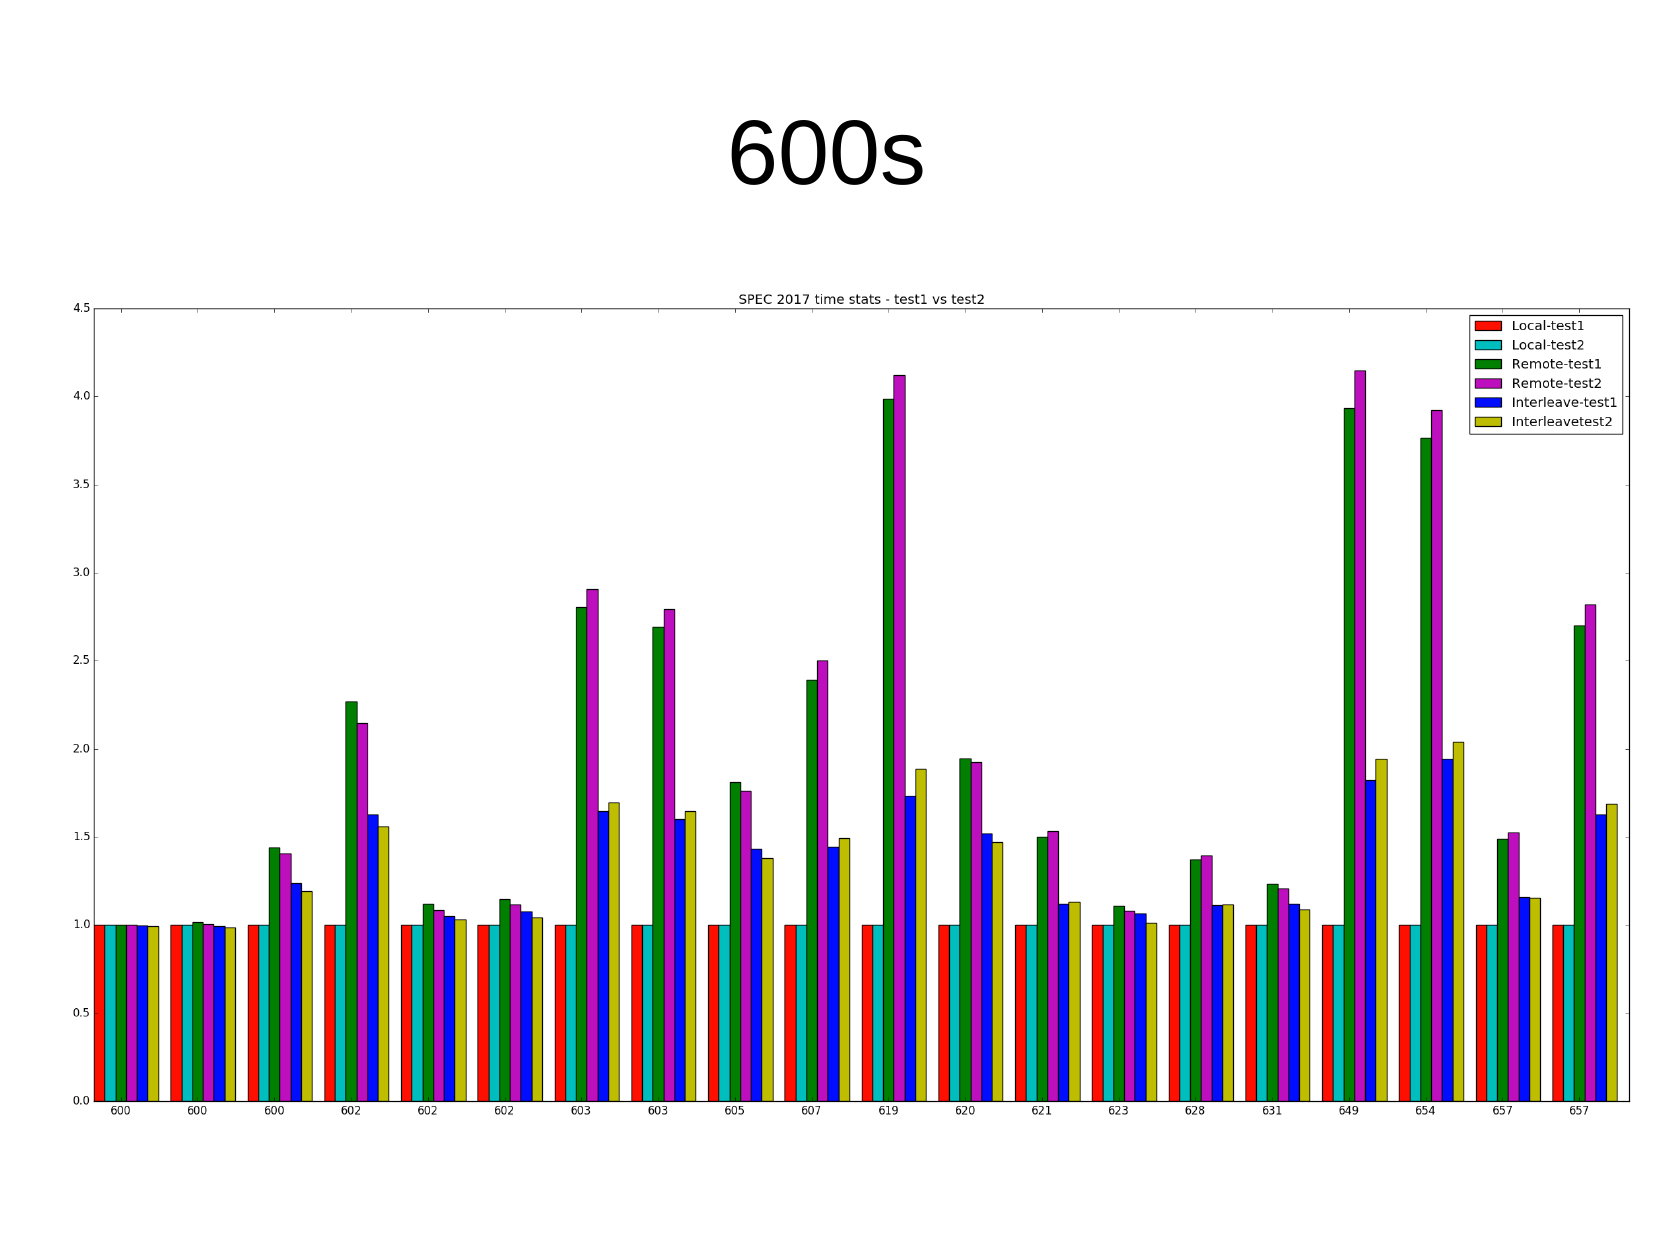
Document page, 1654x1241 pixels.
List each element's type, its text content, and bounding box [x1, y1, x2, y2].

title 600s [82, 49, 1571, 209]
picture [0, 209, 1654, 1201]
